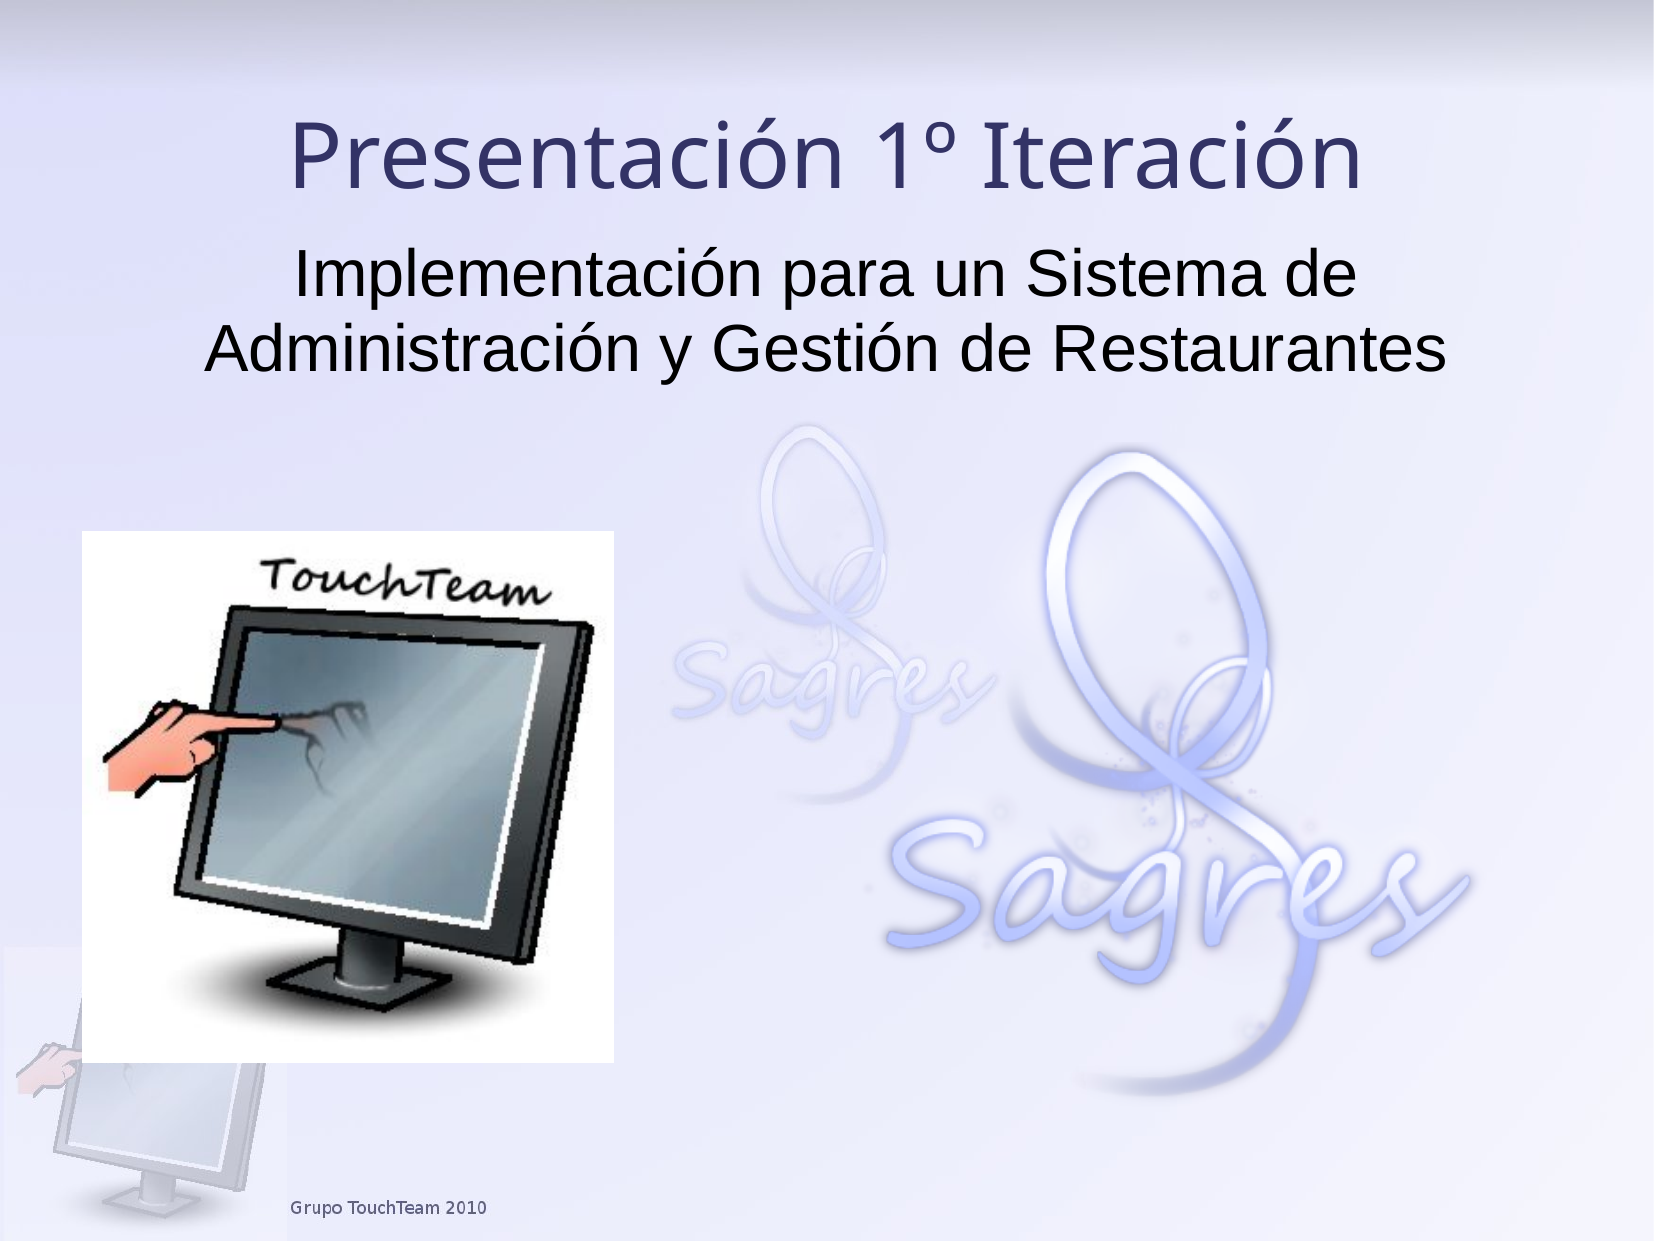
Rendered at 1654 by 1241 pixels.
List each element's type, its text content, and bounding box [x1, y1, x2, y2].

picture [0, 0, 1654, 1241]
title Presentación 1º Iteración [82, 56, 1571, 250]
list Implementación para un Sistema de Administración y Gestión de Restaurantes [88, 236, 1565, 443]
